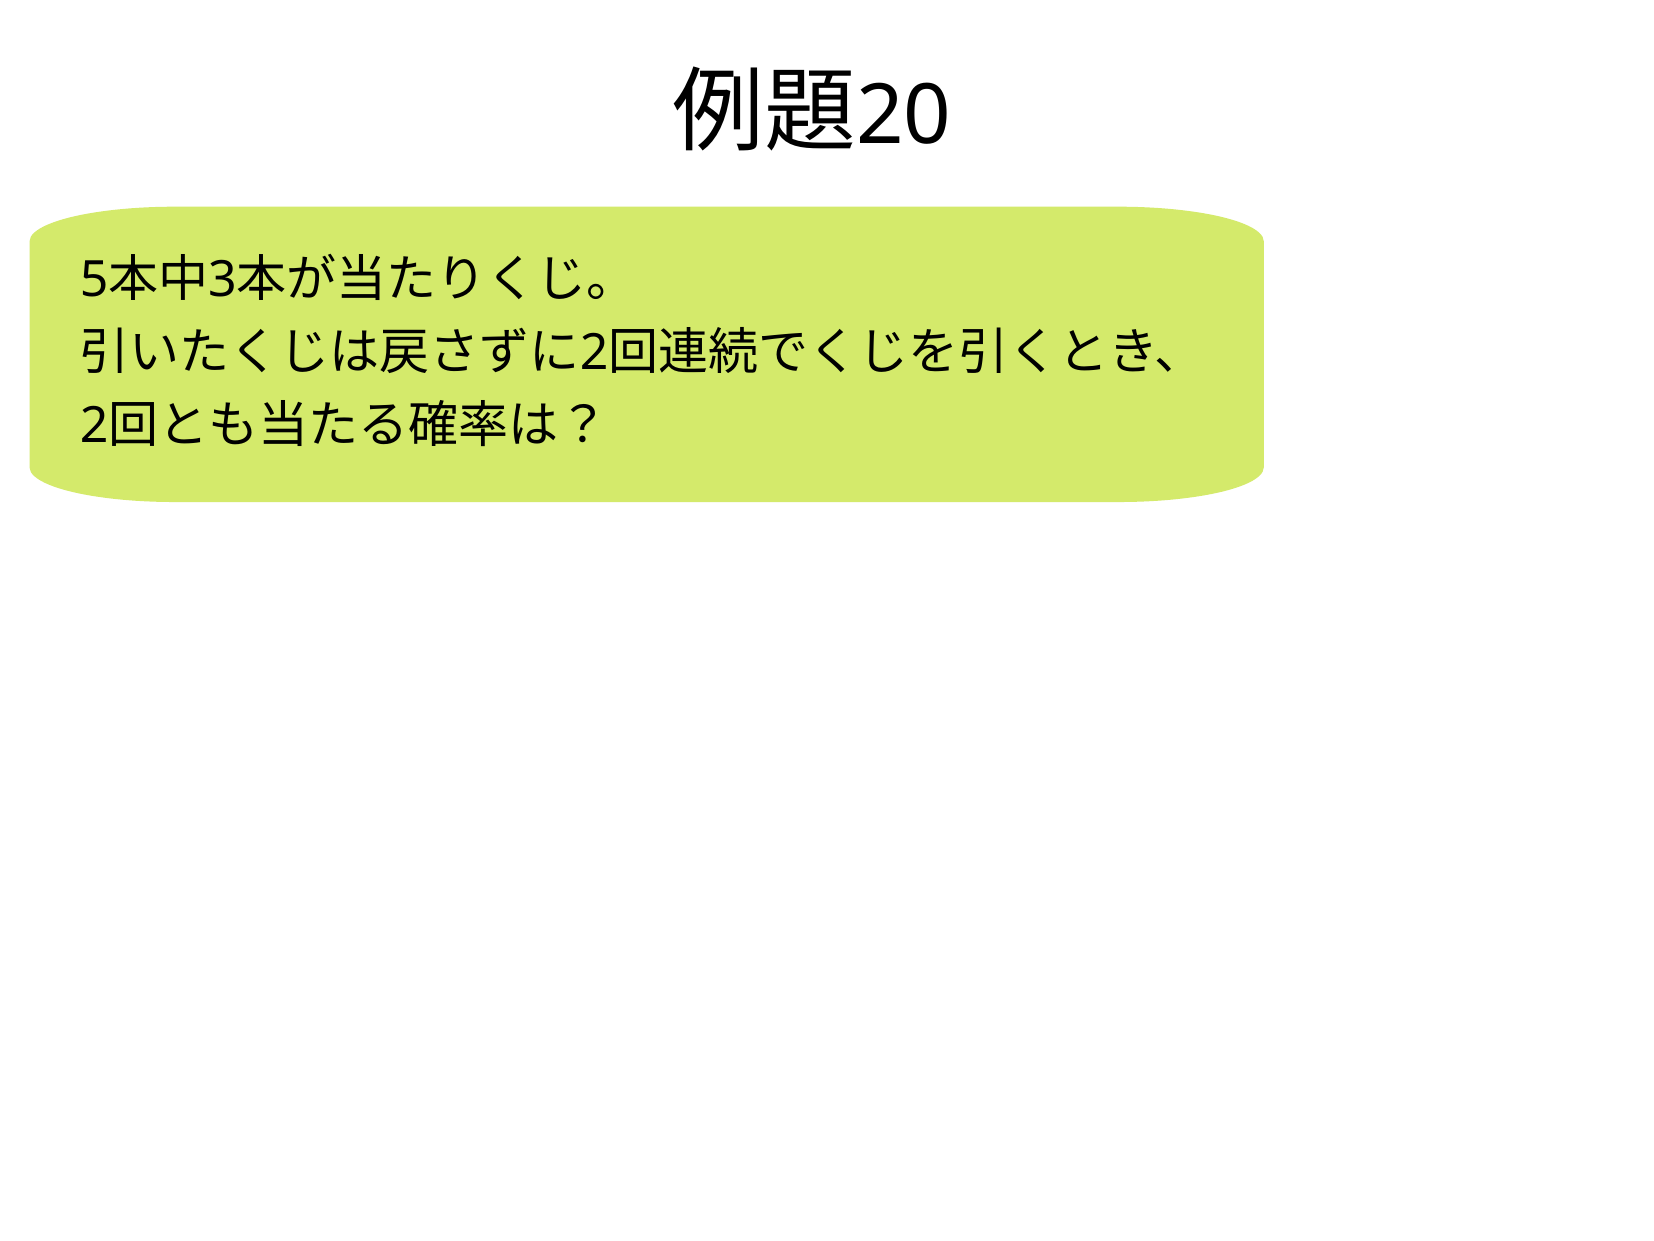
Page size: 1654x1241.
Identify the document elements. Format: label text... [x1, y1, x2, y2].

title 例題20 [29, 29, 1595, 178]
text_box 5本中3本が当たりくじ。 引いたくじは戻さずに2回連続でくじを引くとき、 2回とも当たる確率は？ [64, 231, 1630, 464]
text_box [29, 206, 1264, 503]
